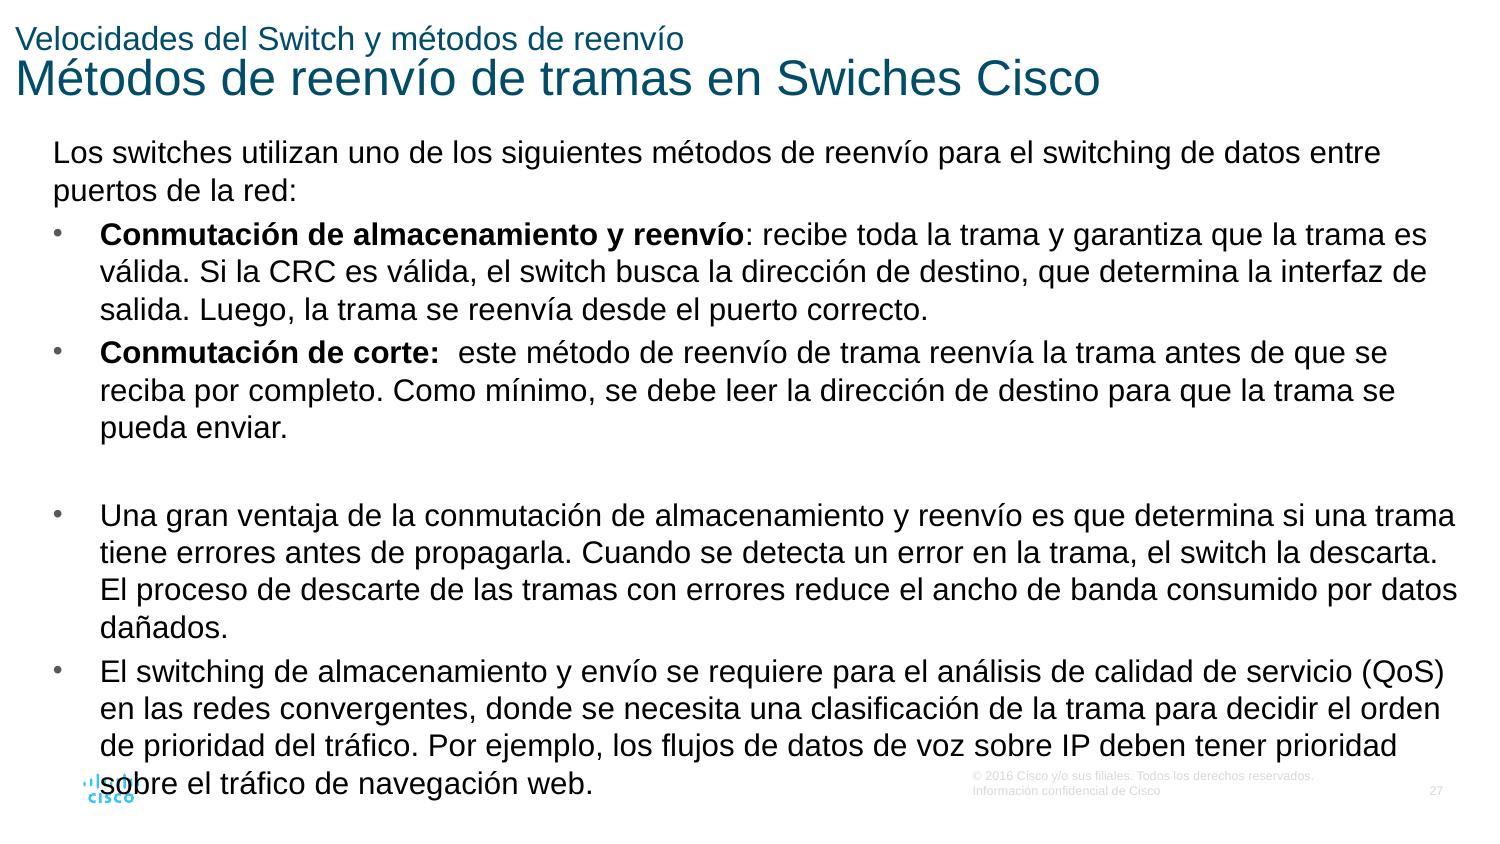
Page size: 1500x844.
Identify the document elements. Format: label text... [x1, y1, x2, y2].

list Los switches utilizan uno de los siguientes métodos de reenvío para el switching de datos entre puertos de la red: Conmutación de almacenamiento y reenvío: recibe toda la trama y garantiza que la trama es válida. Si la CRC es válida, el switch busca la dirección de destino, que determina la interfaz de salida. Luego, la trama se reenvía desde el puerto correcto. Conmutación de corte: este método de reenvío de trama reenvía la trama antes de que se reciba por completo. Como mínimo, se debe leer la dirección de destino para que la trama se pueda enviar. Una gran ventaja de la conmutación de almacenamiento y reenvío es que determina si una trama tiene errores antes de propagarla. Cuando se detecta un error en la trama, el switch la descarta. El proceso de descarte de las tramas con errores reduce el ancho de banda consumido por datos dañados. El switching de almacenamiento y envío se requiere para el análisis de calidad de servicio (QoS) en las redes convergentes, donde se necesita una clasificación de la trama para decidir el orden de prioridad del tráfico. Por ejemplo, los flujos de datos de voz sobre IP deben tener prioridad sobre el tráfico de navegación web. [37, 125, 1480, 726]
title Velocidades del Switch y métodos de reenvío Métodos de reenvío de tramas en Swiches Cisco [0, 5, 1369, 126]
